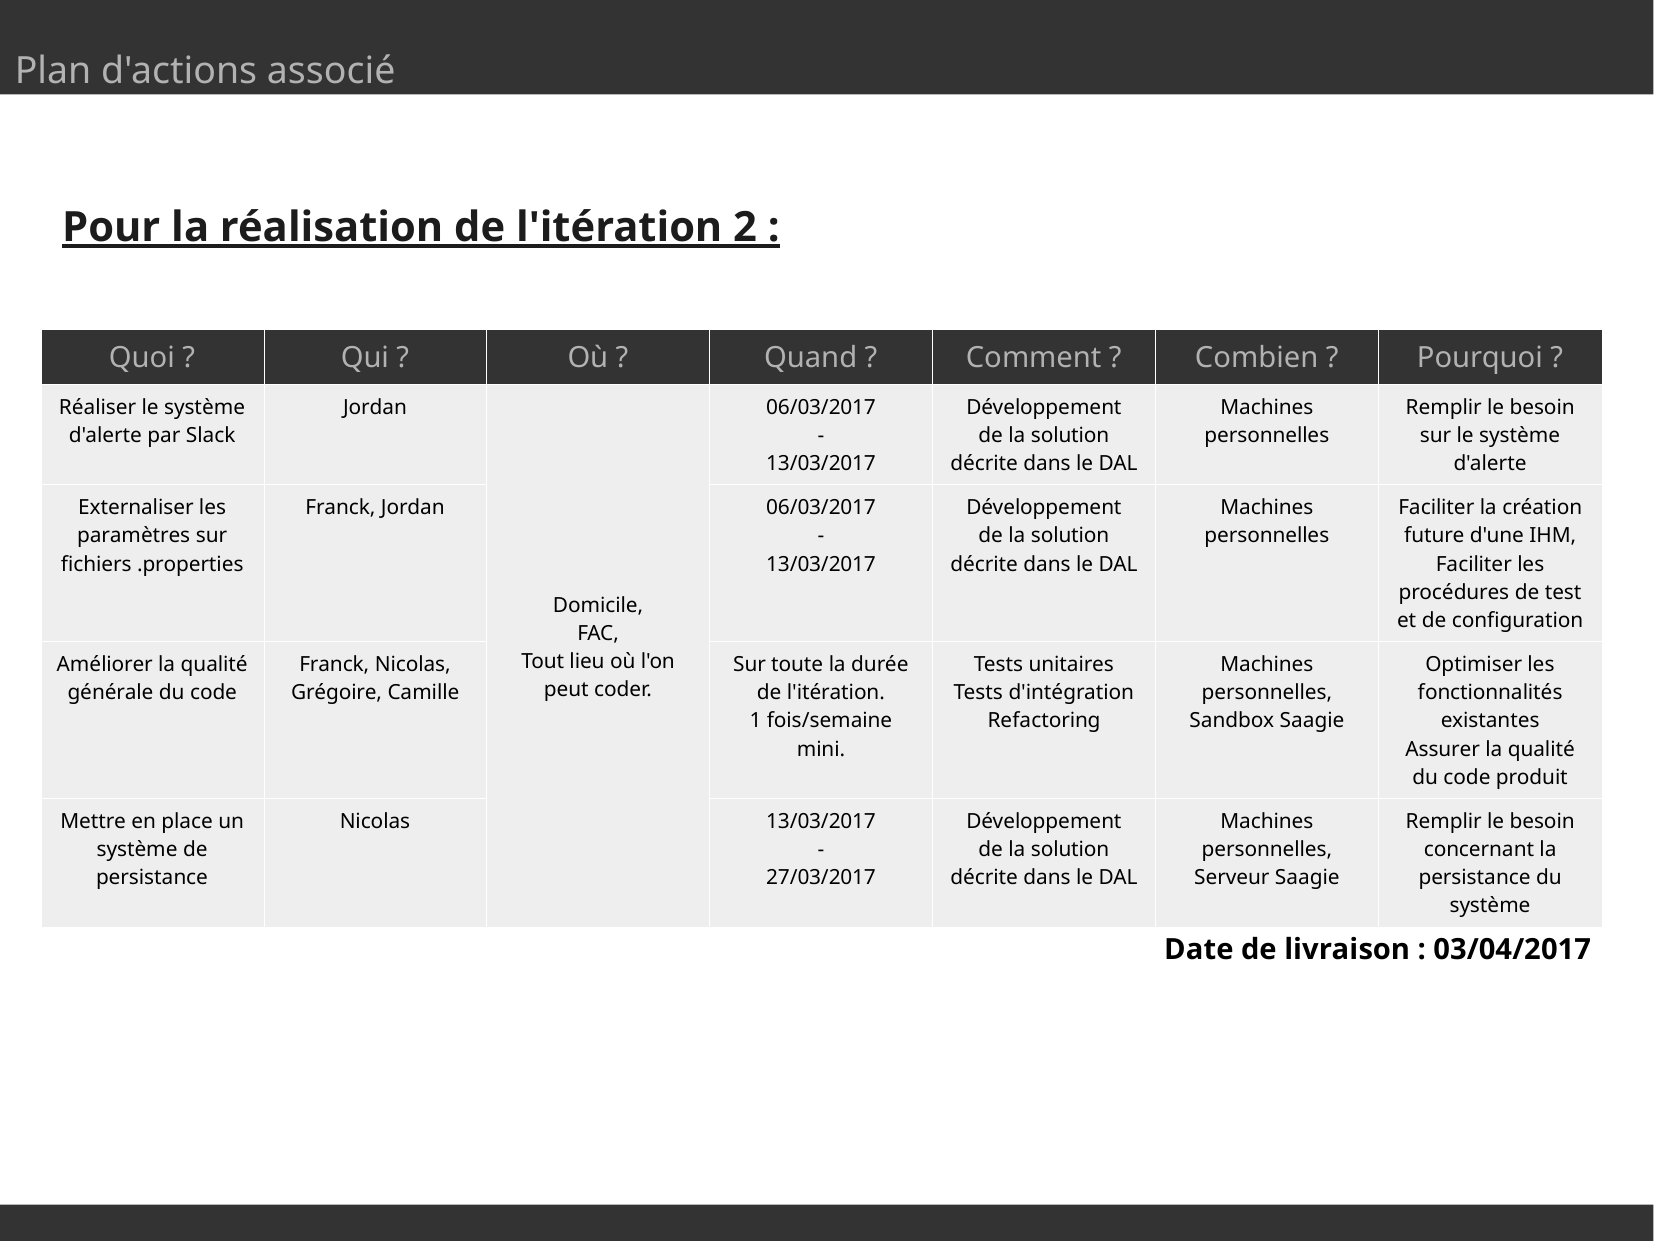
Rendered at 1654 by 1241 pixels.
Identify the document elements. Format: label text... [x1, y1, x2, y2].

table_cell Machines personnelles, Sandbox Saagie [1156, 642, 1378, 798]
table_cell Jordan [265, 385, 486, 484]
table_cell Améliorer la qualité générale du code [42, 642, 264, 798]
table_header Pourquoi ? [1379, 330, 1602, 384]
table_cell Machines personnelles [1156, 485, 1378, 641]
table_cell Faciliter la création future d'une IHM, Faciliter les procédures de test et de configuration [1379, 485, 1602, 641]
table_cell Développement de la solution décrite dans le DAL [933, 385, 1155, 484]
table_cell Remplir le besoin concernant la persistance du système [1379, 799, 1602, 921]
table_cell Développement de la solution décrite dans le DAL [933, 799, 1155, 921]
table_cell Développement de la solution décrite dans le DAL [933, 485, 1155, 641]
table_cell Externaliser les paramètres sur fichiers .properties [42, 485, 264, 641]
table_cell 13/03/2017 - 27/03/2017 [710, 799, 932, 927]
text_box [0, 1204, 1654, 1241]
text_box Plan d'actions associé [0, 35, 650, 95]
table_header Où ? [487, 330, 709, 384]
table_header Combien ? [1156, 330, 1378, 384]
table_cell Nicolas [265, 799, 486, 927]
table_cell Franck, Jordan [265, 485, 486, 641]
table_cell Mettre en place un système de persistance [42, 799, 264, 927]
table_cell 06/03/2017 - 13/03/2017 [710, 385, 932, 484]
text_box [0, 0, 1654, 95]
table_header Quoi ? [42, 330, 264, 384]
table_cell Franck, Nicolas, Grégoire, Camille [265, 642, 486, 798]
table_cell Machines personnelles, Serveur Saagie [1156, 799, 1378, 921]
table_cell Sur toute la durée de l'itération. 1 fois/semaine mini. [710, 642, 932, 798]
table_cell 06/03/2017 - 13/03/2017 [710, 485, 932, 641]
table_cell Optimiser les fonctionnalités existantes Assurer la qualité du code produit [1379, 642, 1602, 798]
table_header Comment ? [933, 330, 1155, 384]
table_cell Réaliser le système d'alerte par Slack [42, 385, 264, 484]
text_box Date de livraison : 03/04/2017 [885, 921, 1607, 971]
table_cell Tests unitaires Tests d'intégration Refactoring [933, 642, 1155, 798]
table_header Quand ? [710, 330, 932, 384]
text_box Pour la réalisation de l'itération 2 : [47, 189, 1252, 253]
table_cell Machines personnelles [1156, 385, 1378, 484]
table_header Qui ? [265, 330, 486, 384]
table_cell Remplir le besoin sur le système d'alerte [1379, 385, 1602, 484]
table_cell Domicile, FAC, Tout lieu où l'on peut coder. [487, 385, 709, 927]
